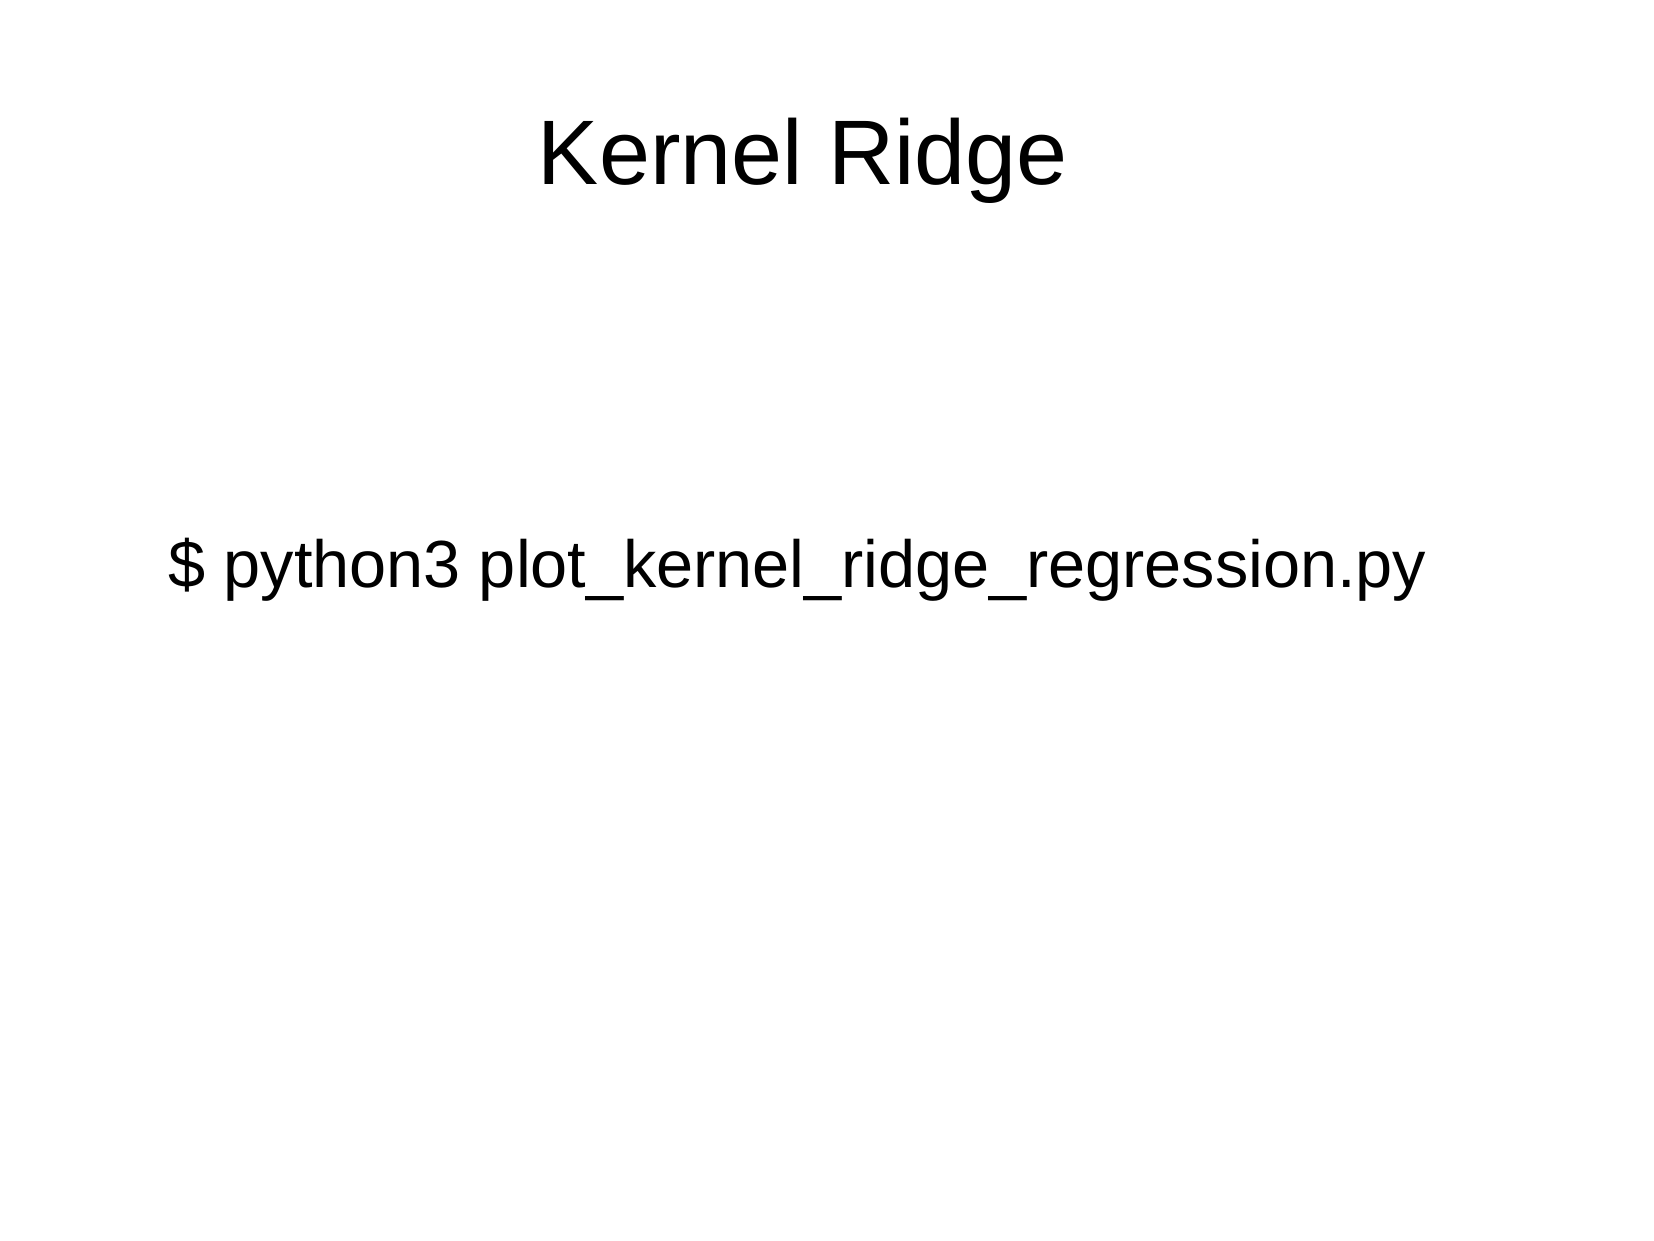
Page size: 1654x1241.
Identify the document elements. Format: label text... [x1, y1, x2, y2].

title Kernel Ridge [59, 49, 1548, 257]
text_box $ python3 plot_kernel_ridge_regression.py [153, 519, 1548, 685]
